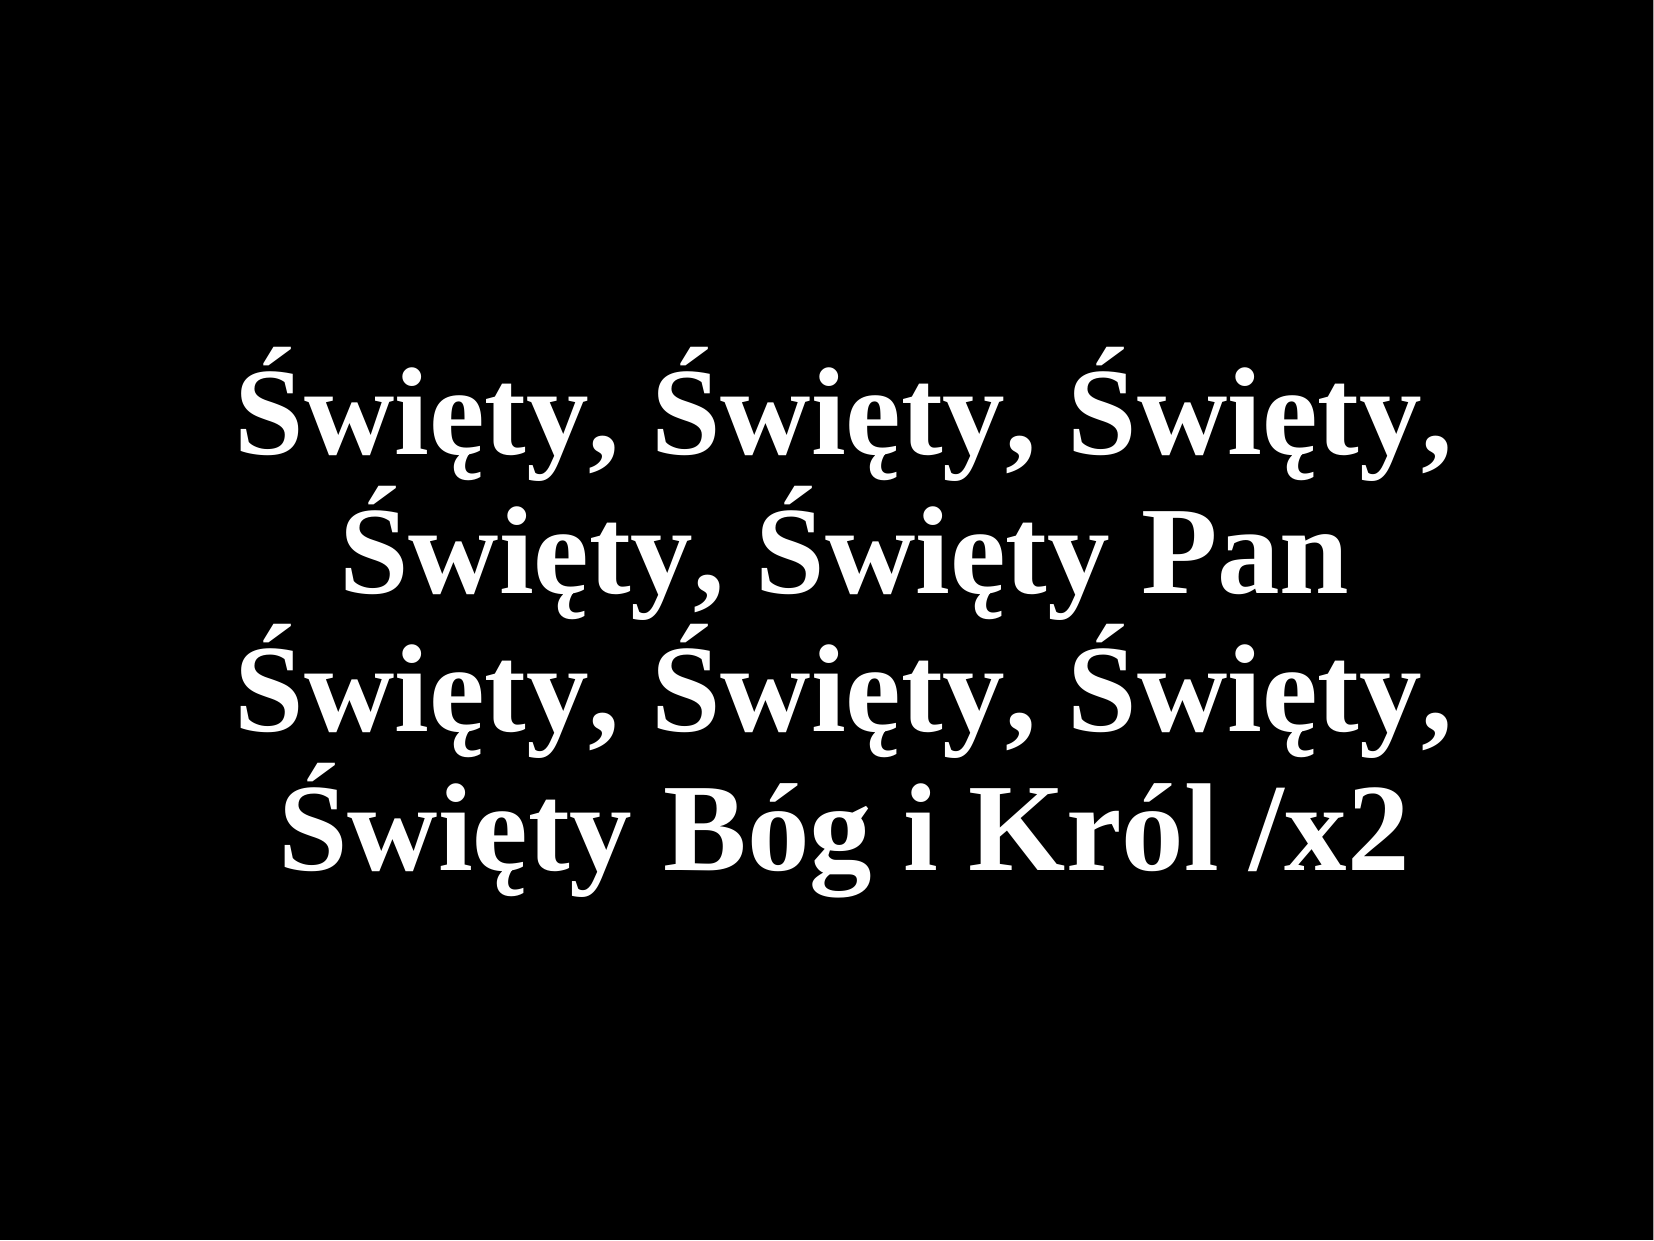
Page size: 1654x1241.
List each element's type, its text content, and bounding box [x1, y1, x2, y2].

subtitle Święty, Święty, Święty, Święty, Święty Pan Święty, Święty, Święty, Święty Bóg i Król /x2 [0, 0, 1654, 1241]
